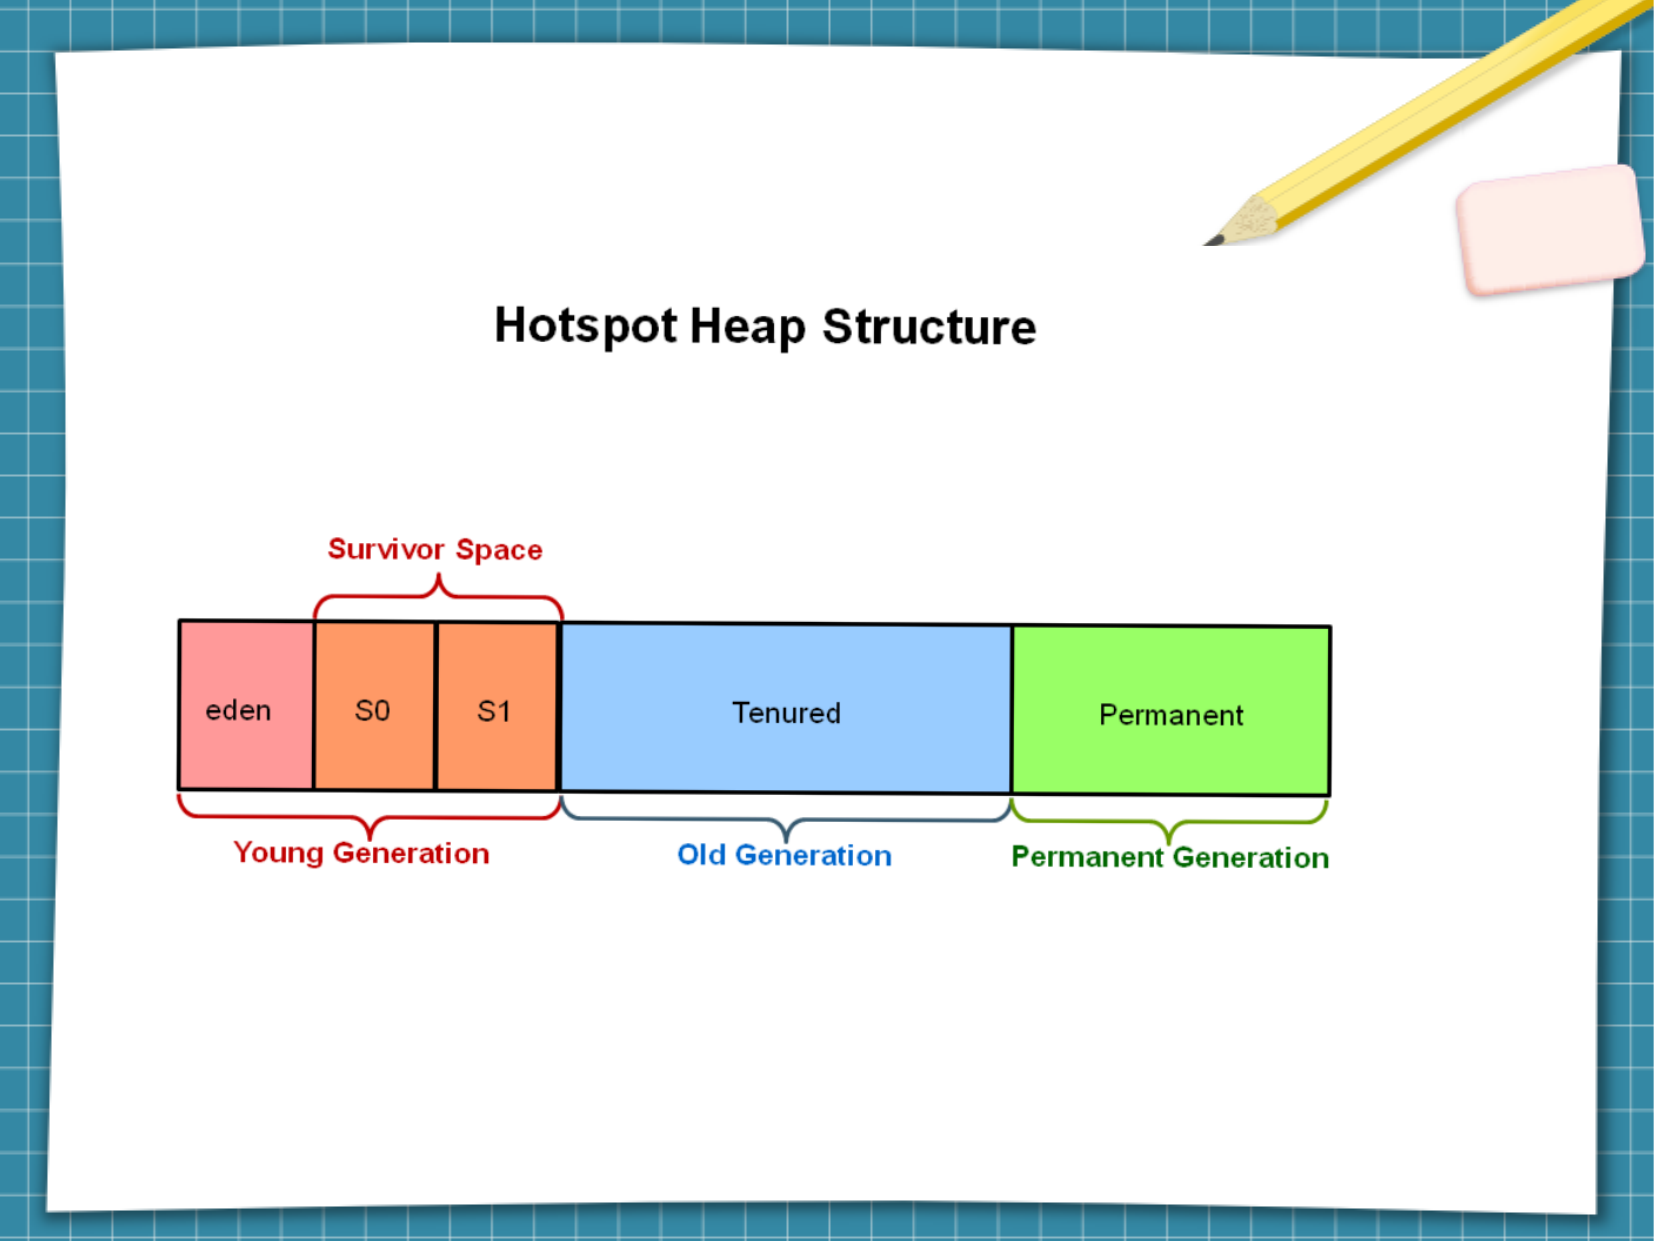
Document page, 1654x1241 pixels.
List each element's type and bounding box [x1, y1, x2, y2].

title [82, 49, 1571, 257]
picture [0, 0, 1654, 1241]
